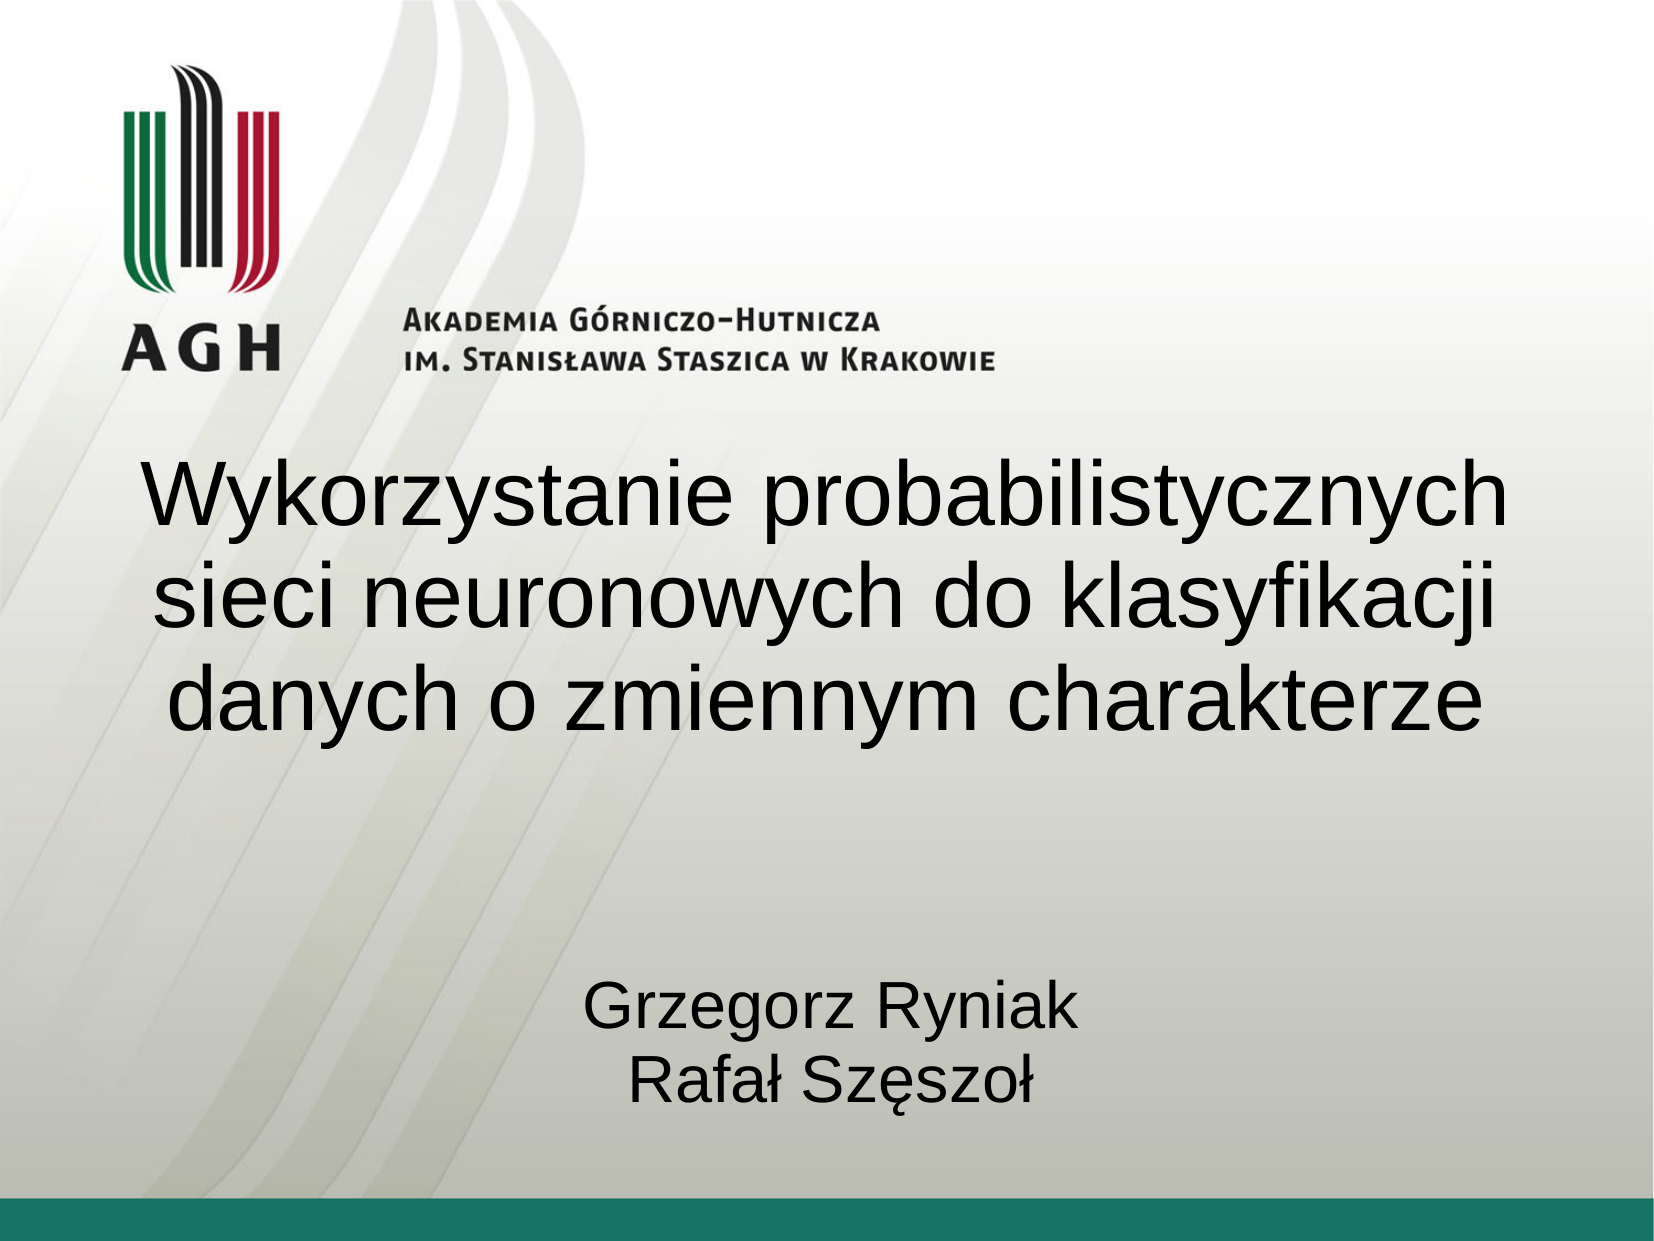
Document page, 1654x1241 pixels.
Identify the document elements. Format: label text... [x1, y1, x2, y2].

subtitle Grzegorz Ryniak Rafał Szęszoł [86, 960, 1576, 1126]
title Wykorzystanie probabilistycznych sieci neuronowych do klasyfikacji danych o zmiennym charakterze [82, 442, 1571, 751]
picture [0, 0, 1654, 1241]
